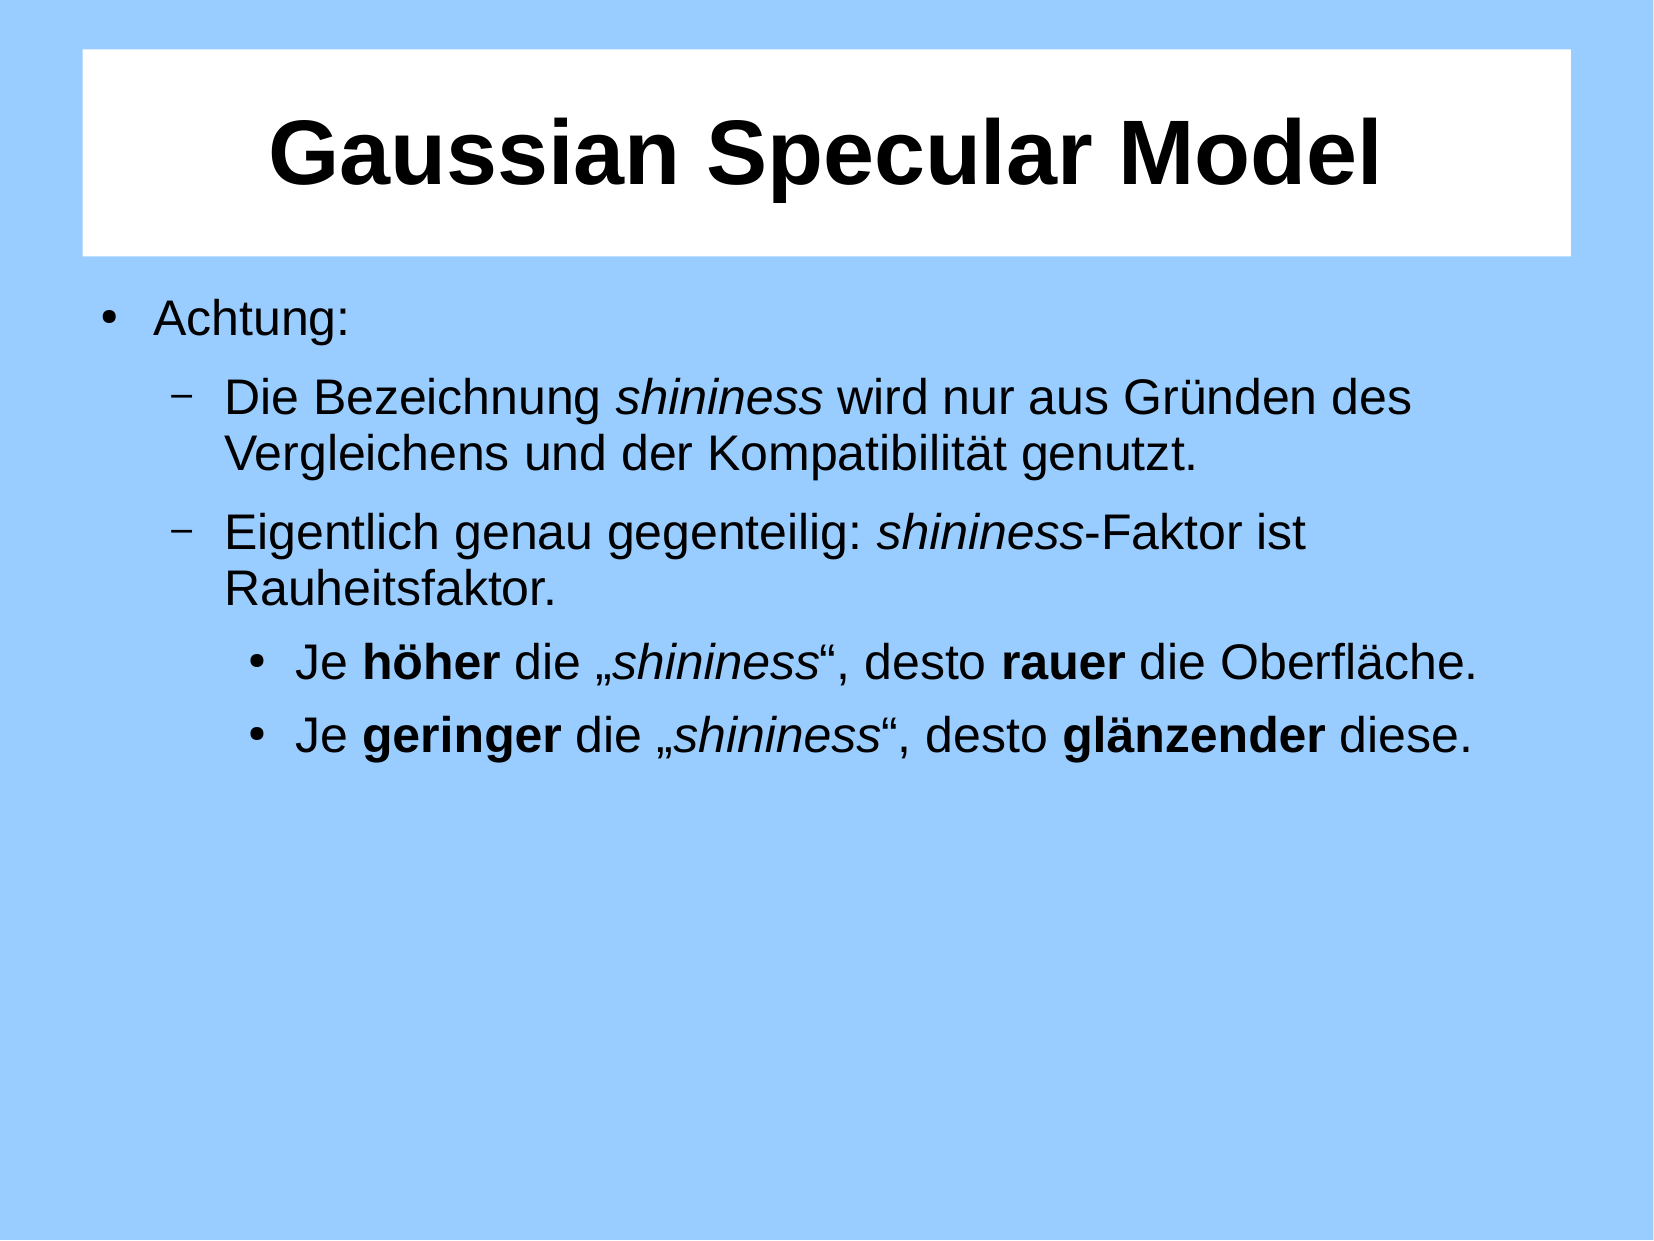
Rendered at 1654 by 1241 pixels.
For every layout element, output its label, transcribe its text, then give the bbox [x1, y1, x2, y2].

title Gaussian Specular Model [82, 49, 1571, 257]
list Achtung: Die Bezeichnung shininess wird nur aus Gründen des Vergleichens und der Kompatibilität genutzt. Eigentlich genau gegenteilig: shininess-Faktor ist Rauheitsfaktor. Je höher die „shininess“, desto rauer die Oberfläche. Je geringer die „shininess“, desto glänzender diese. [82, 290, 1571, 1170]
